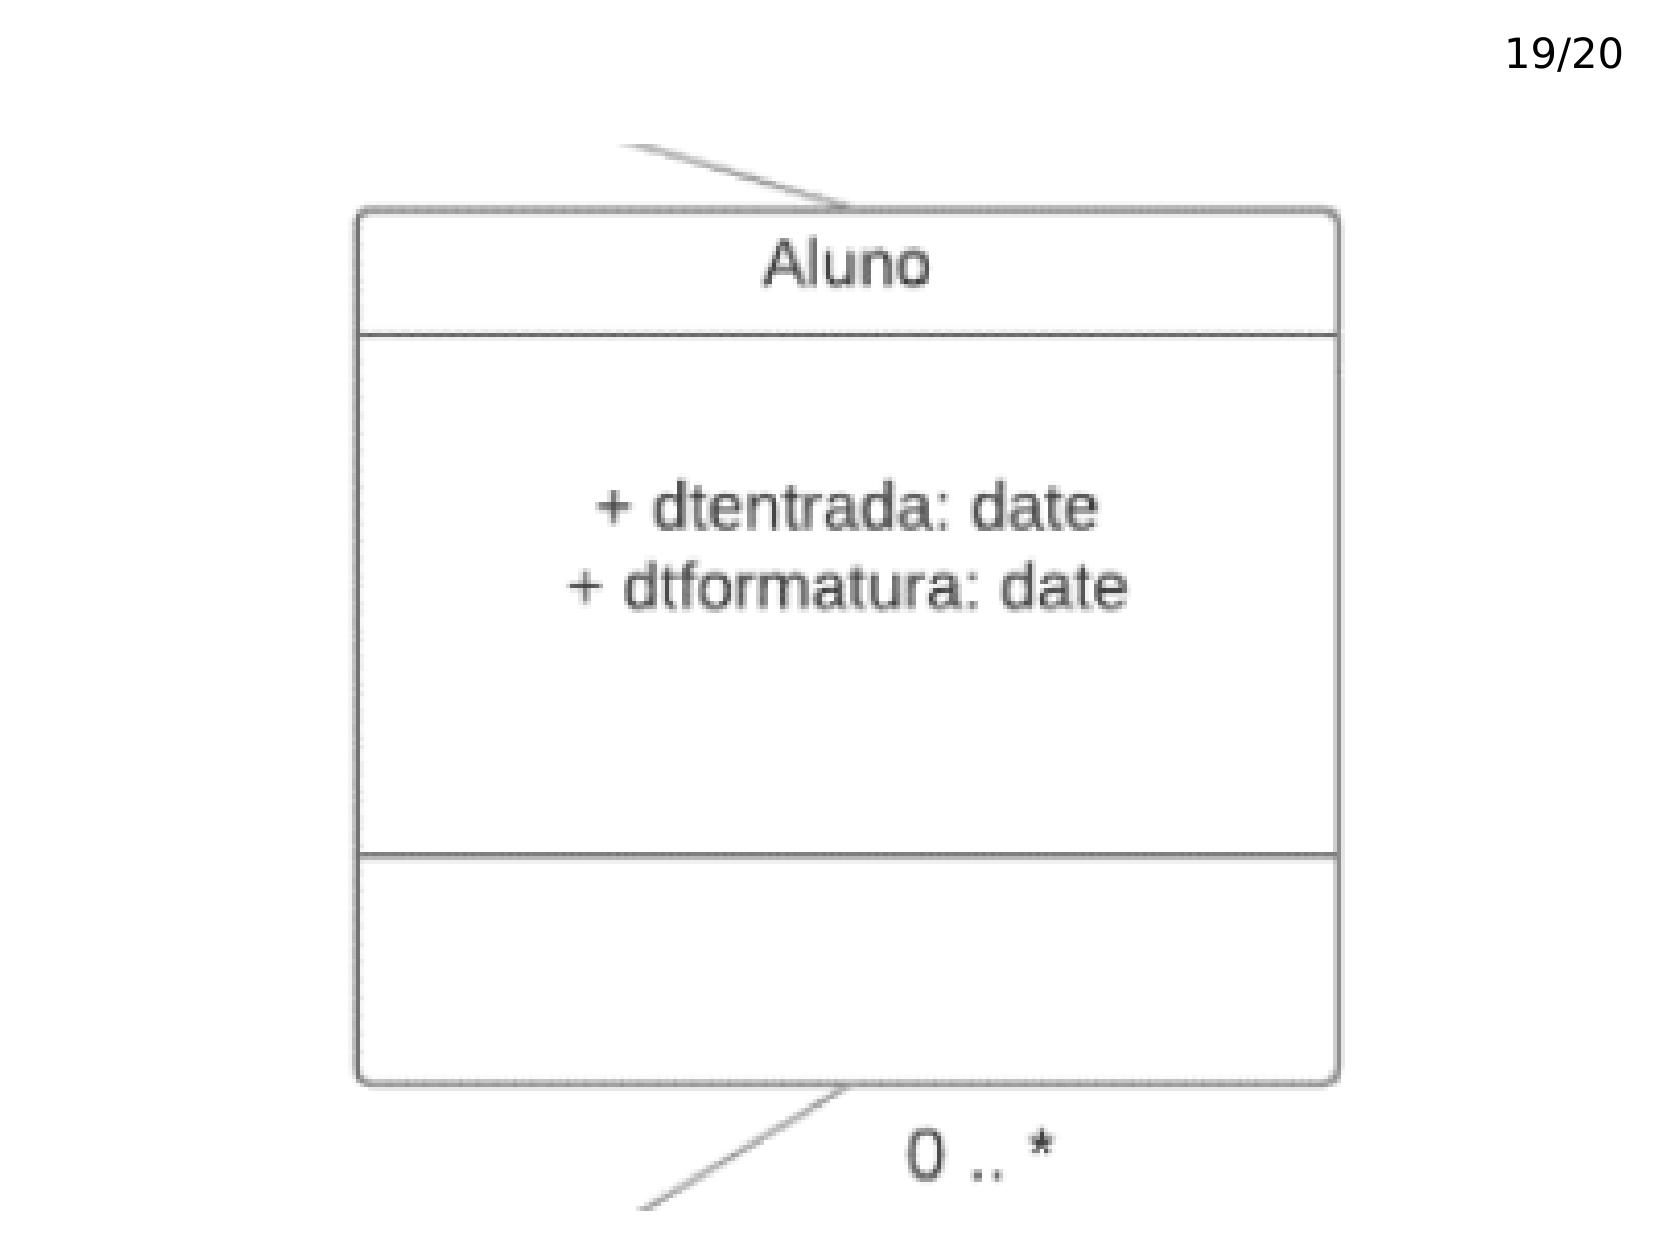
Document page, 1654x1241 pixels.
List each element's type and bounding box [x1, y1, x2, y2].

picture [340, 144, 1366, 1211]
